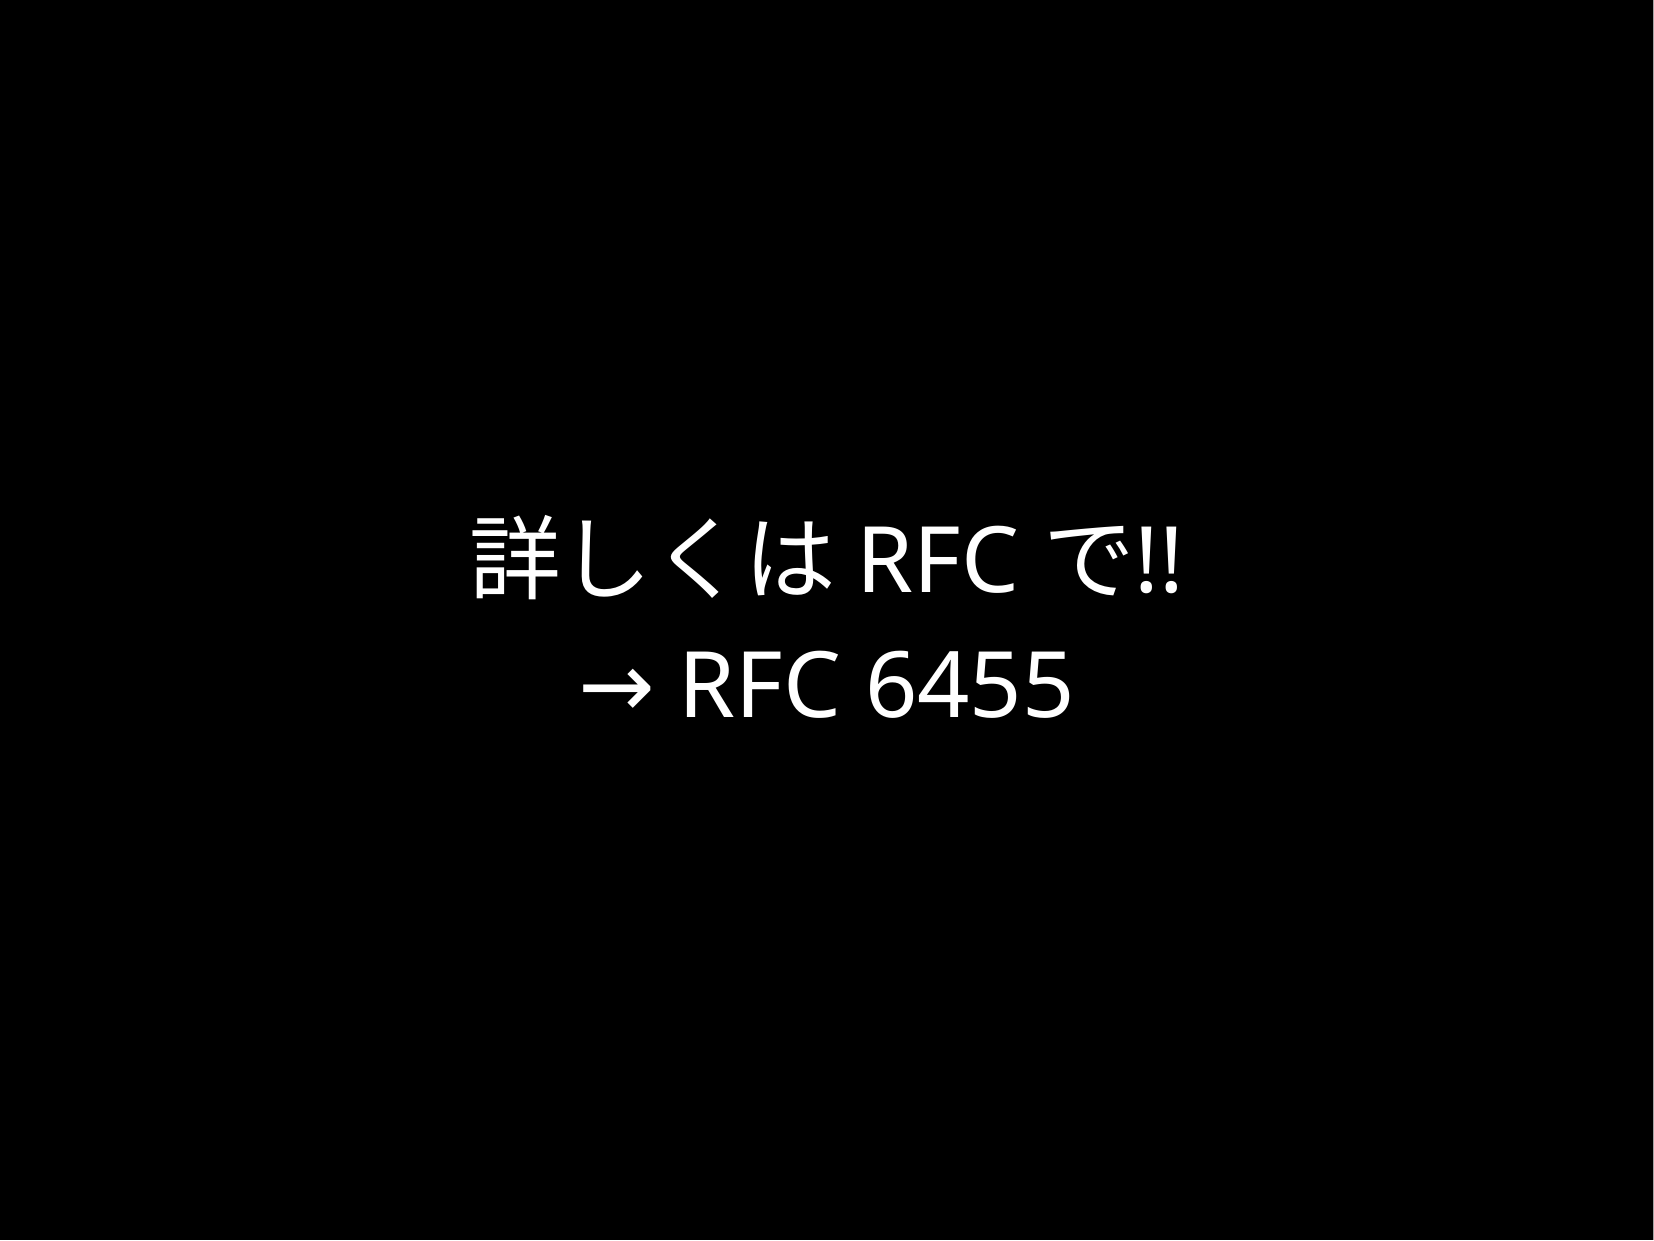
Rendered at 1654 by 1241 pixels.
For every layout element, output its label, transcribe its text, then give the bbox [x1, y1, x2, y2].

subtitle 詳しくは RFC で!! → RFC 6455 [82, 49, 1571, 1182]
